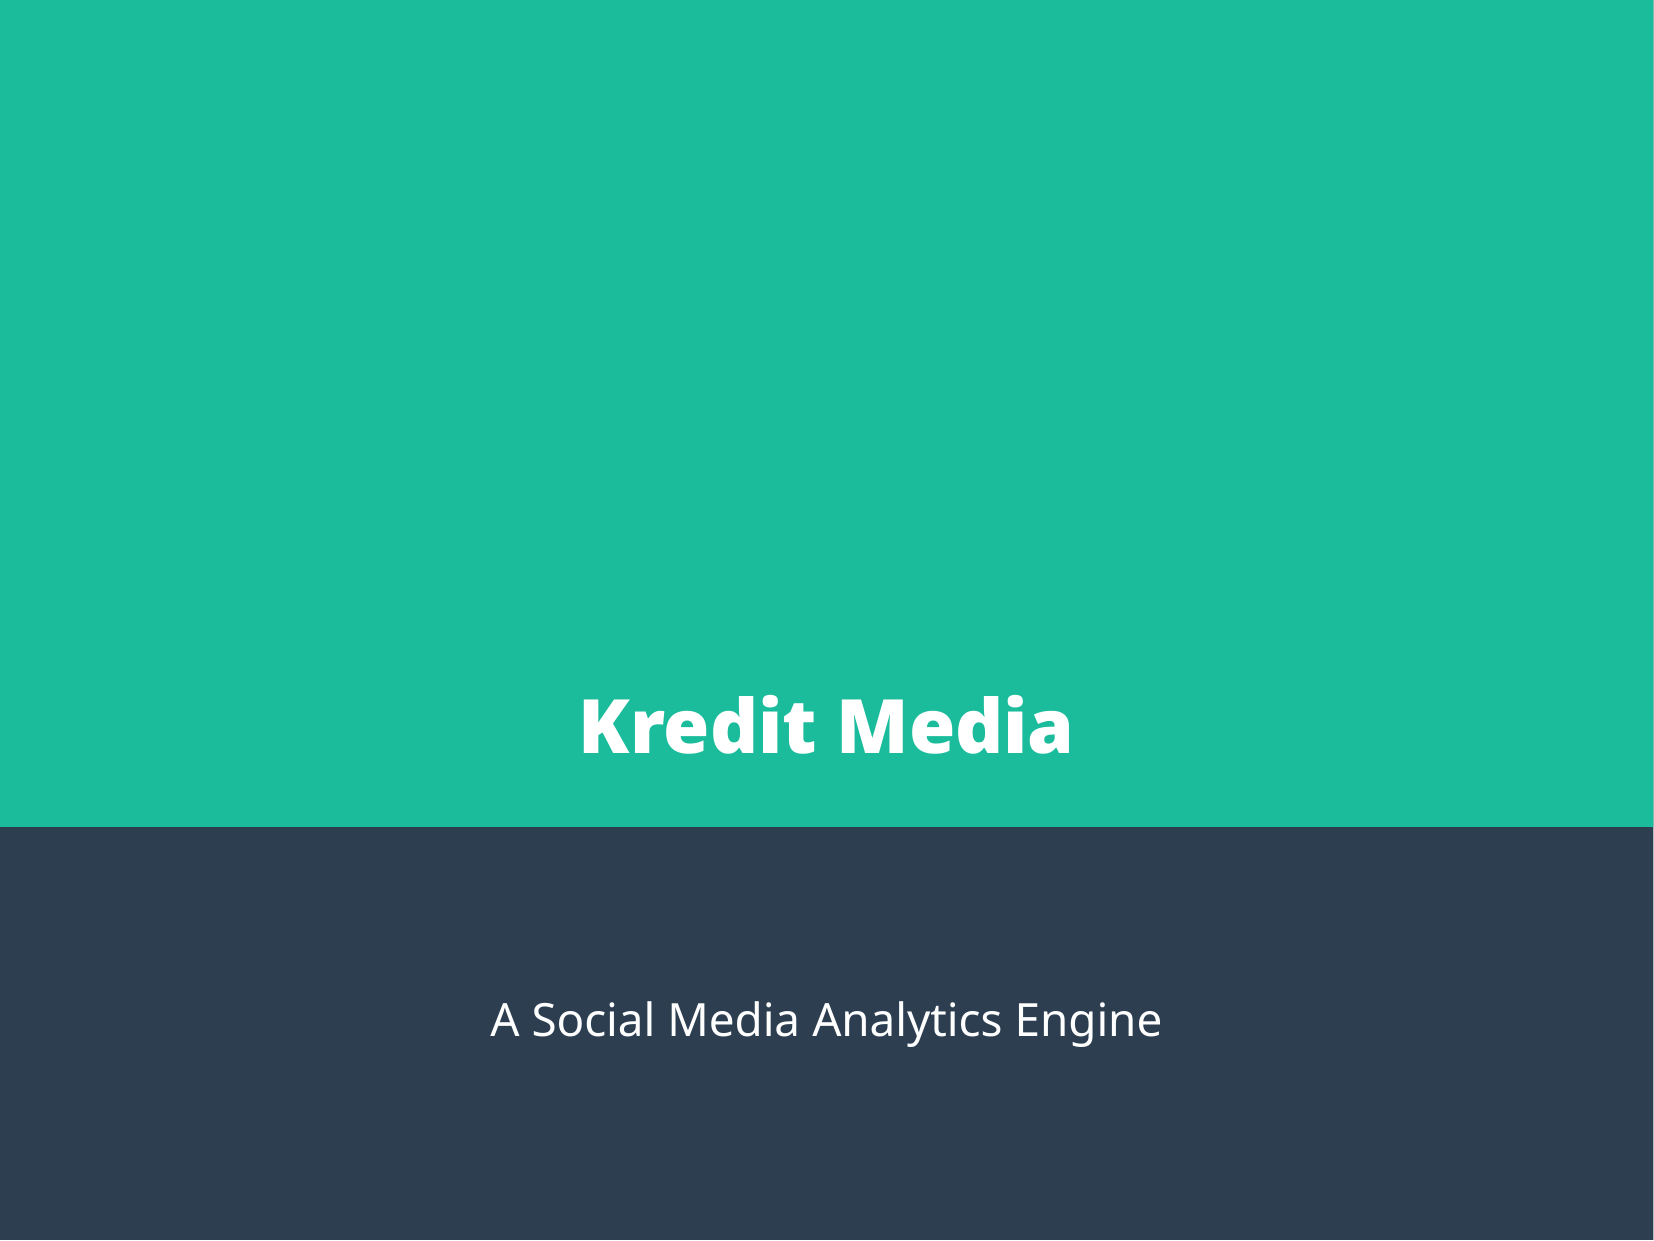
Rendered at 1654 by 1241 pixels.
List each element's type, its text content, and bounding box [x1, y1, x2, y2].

subtitle A Social Media Analytics Engine [59, 856, 1595, 1182]
title Kredit Media [59, 620, 1595, 778]
